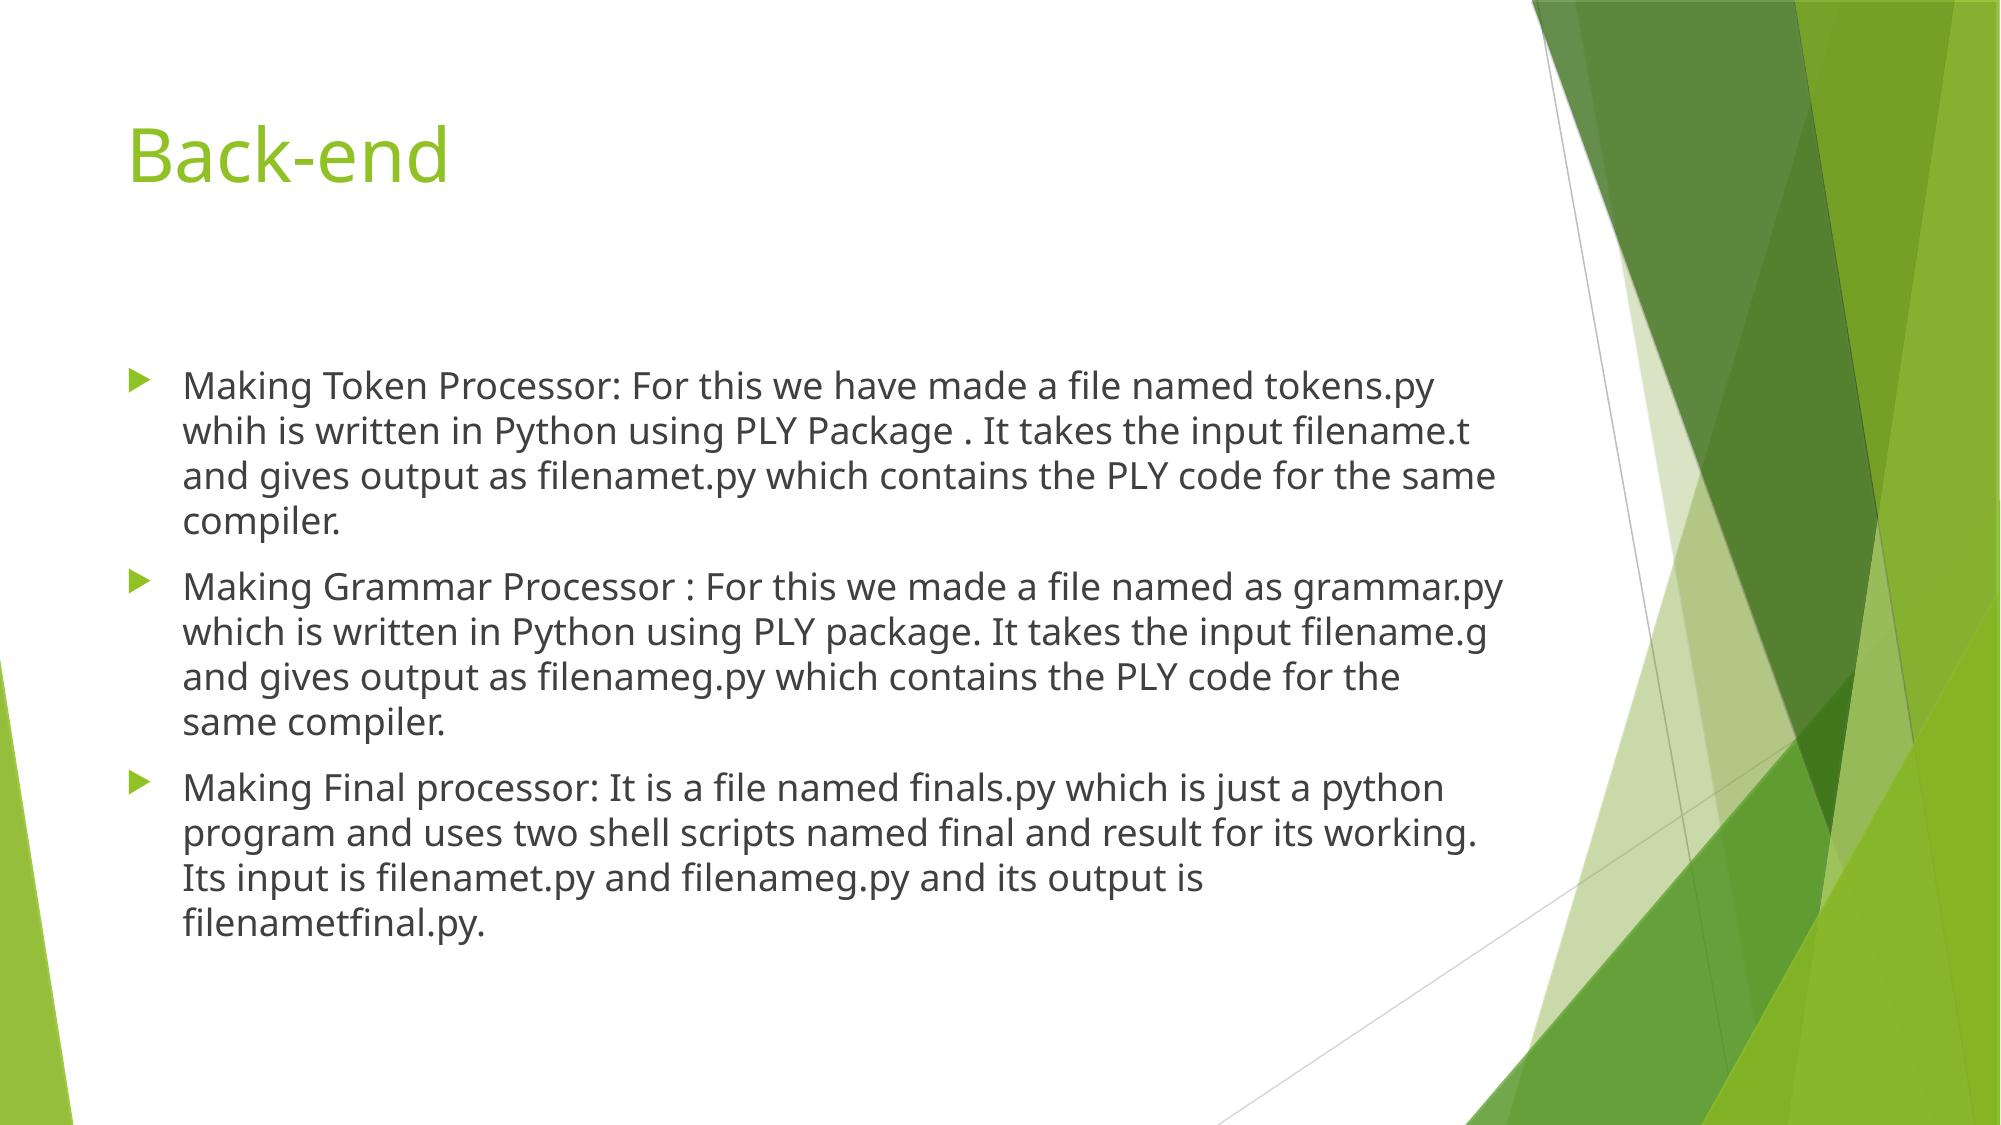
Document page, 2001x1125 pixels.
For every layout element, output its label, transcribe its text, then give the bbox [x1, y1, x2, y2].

title Back-end [111, 99, 1522, 317]
list Making Token Processor: For this we have made a file named tokens.py whih is written in Python using PLY Package . It takes the input filename.t and gives output as filenamet.py which contains the PLY code for the same compiler. Making Grammar Processor : For this we made a file named as grammar.py which is written in Python using PLY package. It takes the input filename.g and gives output as filenameg.py which contains the PLY code for the same compiler. Making Final processor: It is a file named finals.py which is just a python program and uses two shell scripts named final and result for its working. Its input is filenamet.py and filenameg.py and its output is filenametfinal.py. [111, 354, 1522, 992]
